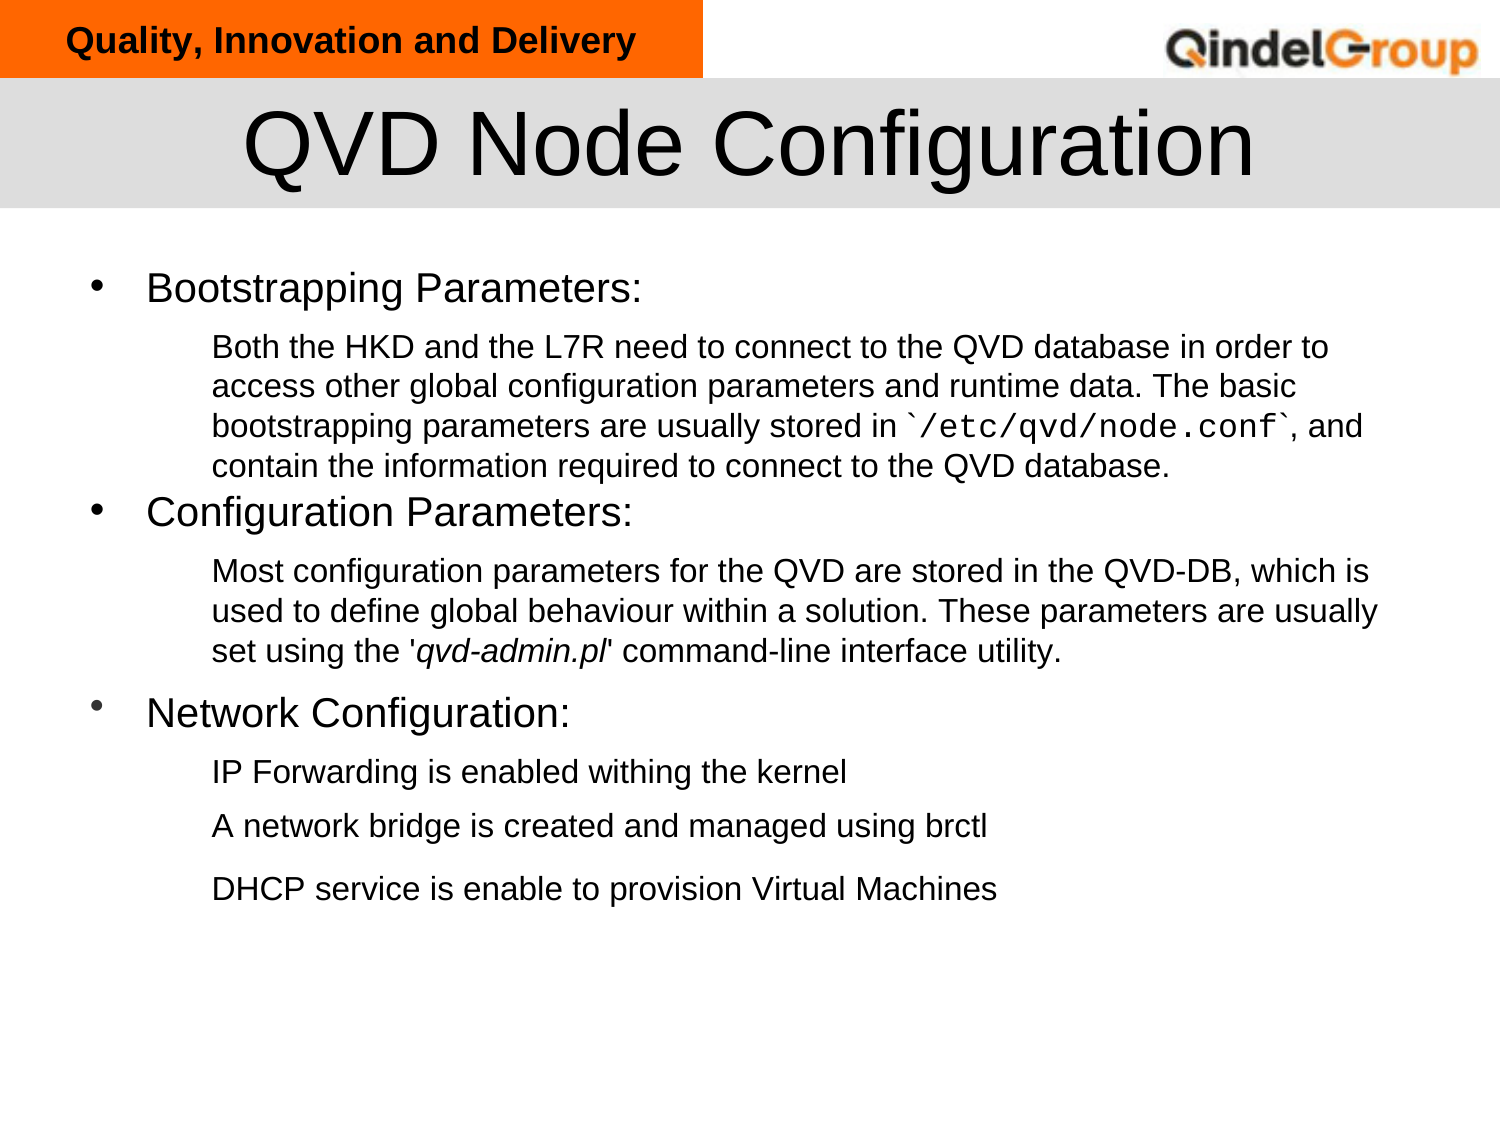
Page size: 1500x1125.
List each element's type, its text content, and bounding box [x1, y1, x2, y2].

title QVD Node Configuration [75, 45, 1426, 233]
list Bootstrapping Parameters: Both the HKD and the L7R need to connect to the QVD database in order to access other global configuration parameters and runtime data. The basic bootstrapping parameters are usually stored in `/etc/qvd/node.conf`, and contain the information required to connect to the QVD database. Configuration Parameters: Most configuration parameters for the QVD are stored in the QVD-DB, which is used to define global behaviour within a solution. These parameters are usually set using the 'qvd-admin.pl' command-line interface utility. Network Configuration: IP Forwarding is enabled withing the kernel A network bridge is created and managed using brctl DHCP service is enable to provision Virtual Machines [75, 262, 1426, 1006]
picture [1163, 23, 1481, 78]
